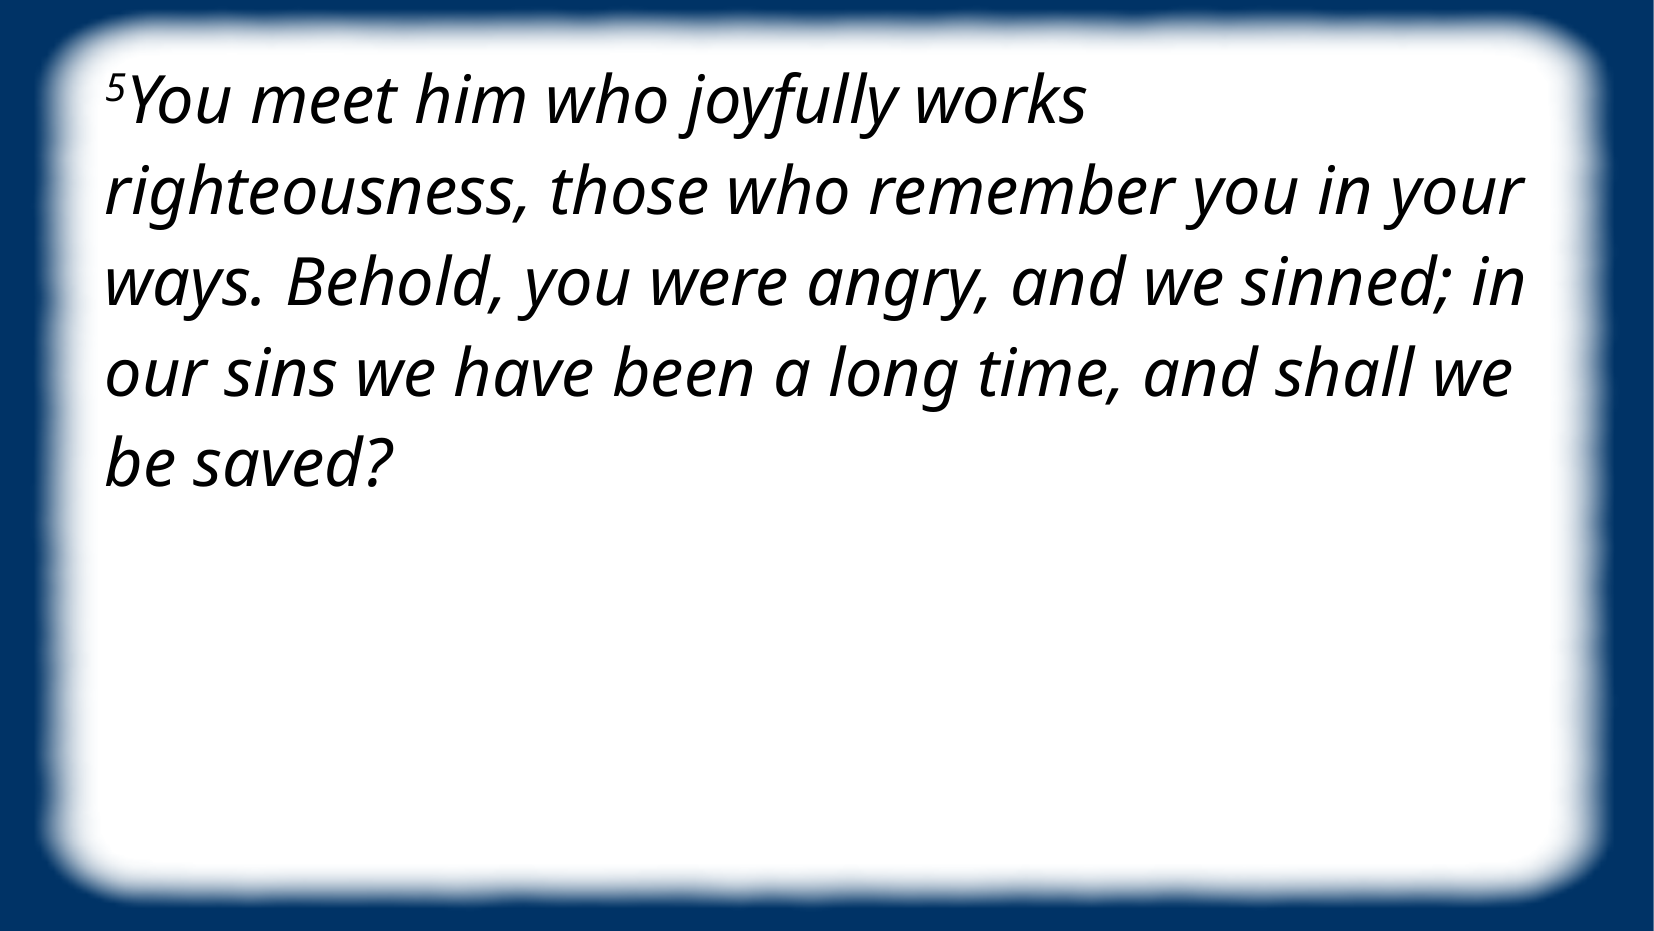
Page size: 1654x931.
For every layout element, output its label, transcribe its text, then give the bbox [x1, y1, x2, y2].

text_box 5You meet him who joyfully works righteousness, those who remember you in your ways. Behold, you were angry, and we sinned; in our sins we have been a long time, and shall we be saved? [90, 45, 1546, 504]
picture [0, 0, 1654, 931]
